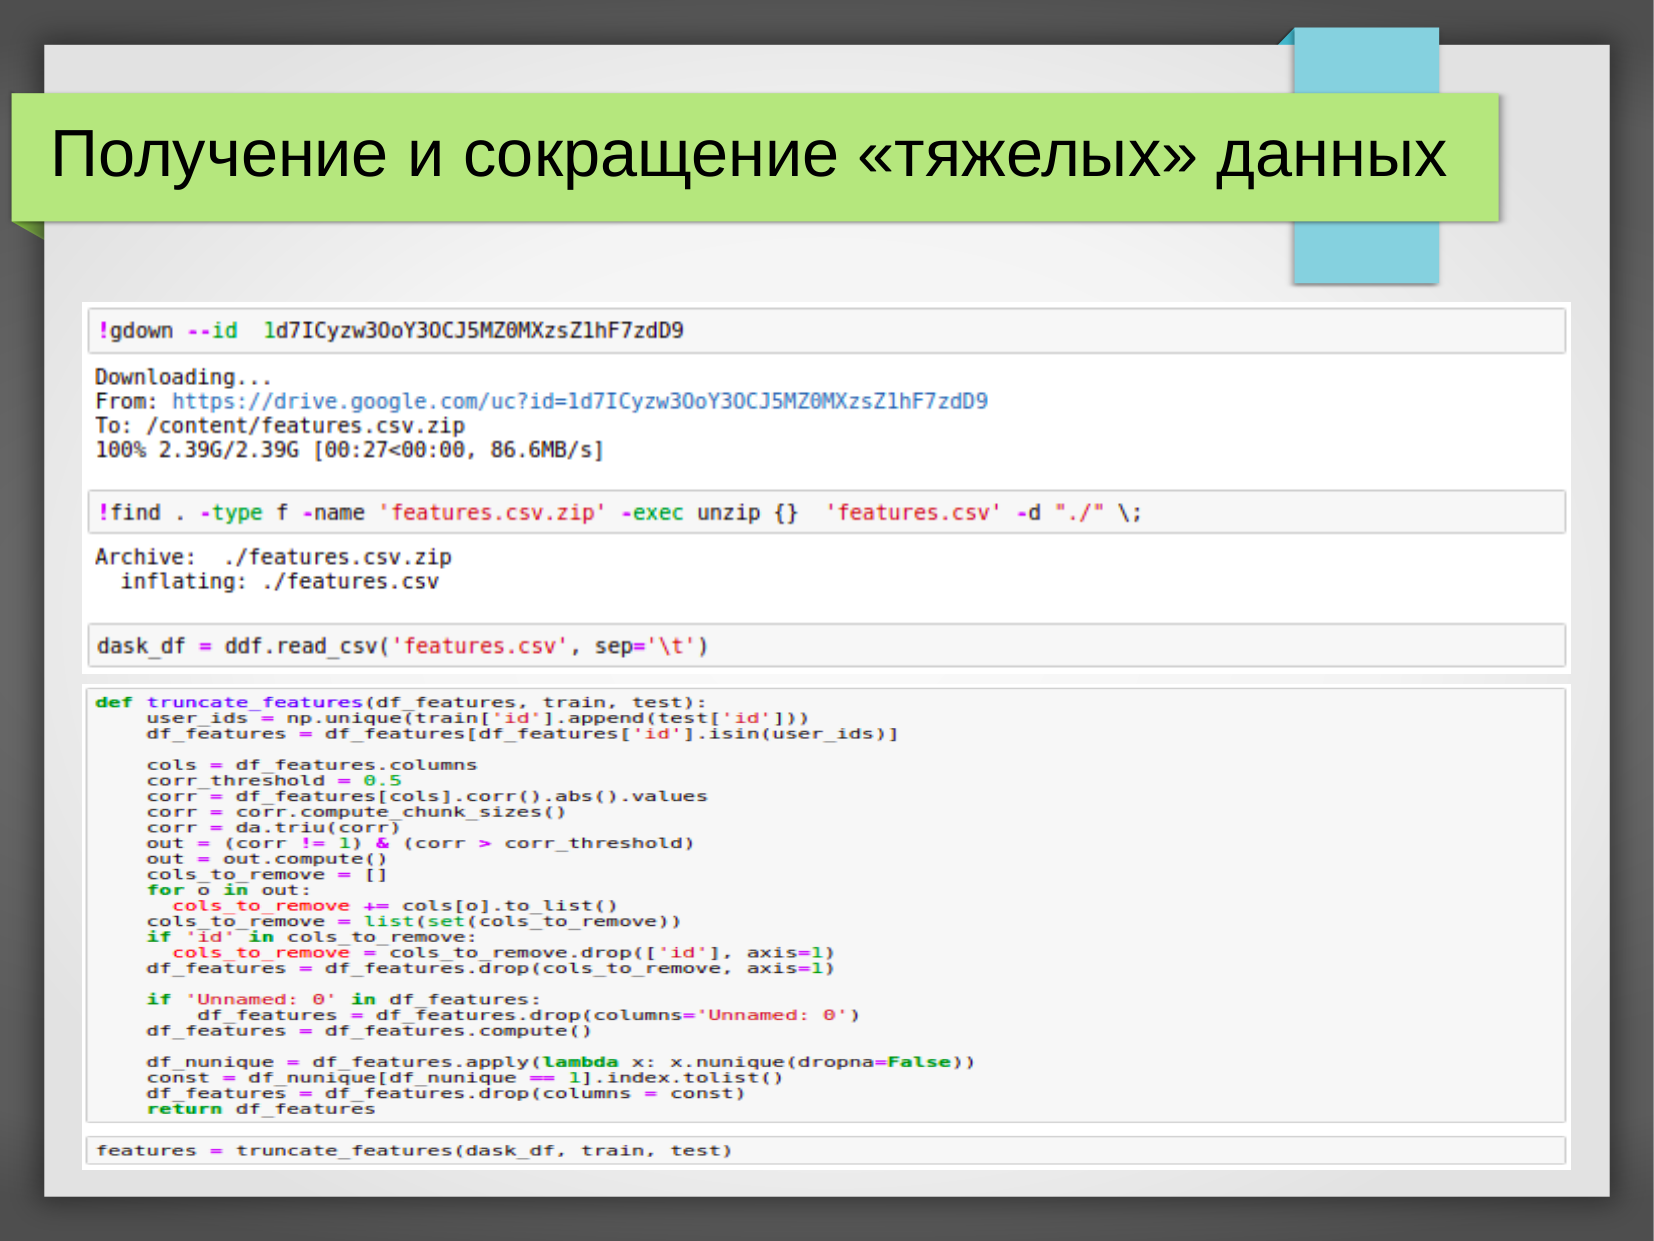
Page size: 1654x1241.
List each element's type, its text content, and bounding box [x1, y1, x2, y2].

title Получение и сокращение «тяжелых» данных [52, 69, 1448, 238]
picture [0, 0, 1654, 1241]
